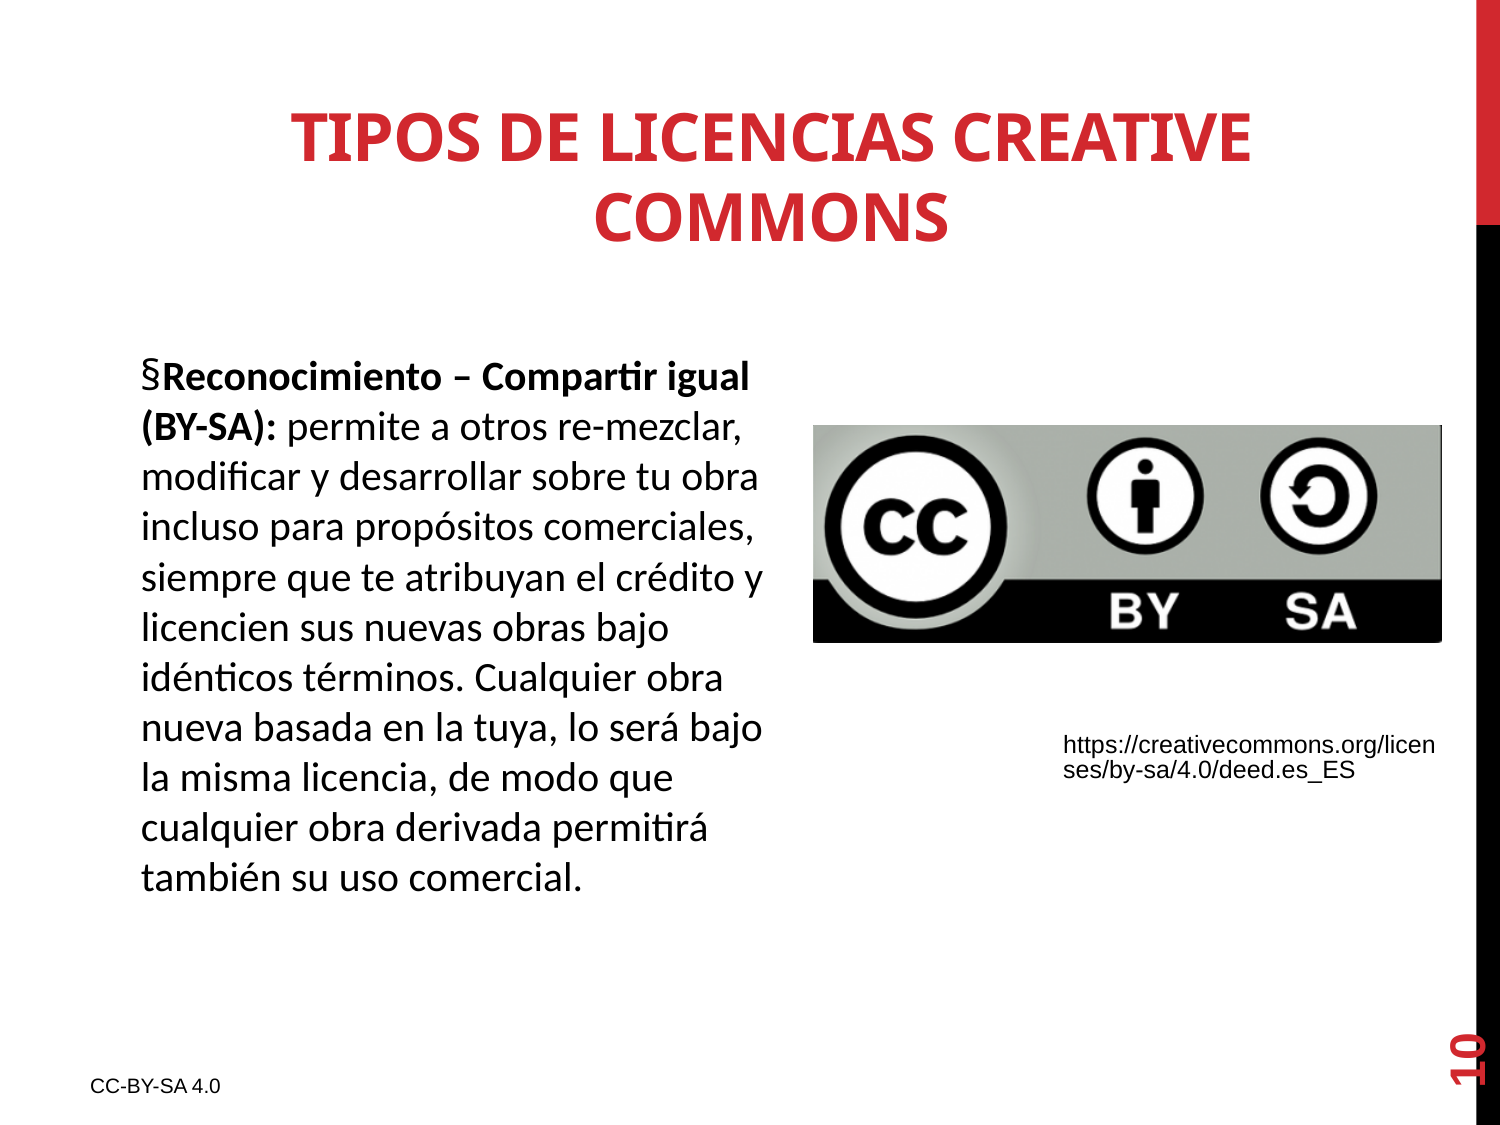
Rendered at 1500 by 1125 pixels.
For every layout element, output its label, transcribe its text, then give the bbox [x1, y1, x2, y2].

text_box https://creativecommons.org/licenses/by-sa/4.0/deed.es_ES [1048, 721, 1458, 828]
picture [814, 425, 1442, 643]
text_box CC-BY-SA 4.0 [75, 1065, 638, 1112]
title Tipos de licencias Creative Commons [125, 79, 1417, 263]
list Reconocimiento – Compartir igual (BY-SA): permite a otros re-mezclar, modificar y desarrollar sobre tu obra incluso para propósitos comerciales, siempre que te atribuyan el crédito y licencien sus nuevas obras bajo idénticos términos. Cualquier obra nueva basada en la tuya, lo será bajo la misma licencia, de modo que cualquier obra derivada permitirá también su uso comercial. [125, 341, 814, 955]
text_box 19 [1427, 887, 1488, 1104]
